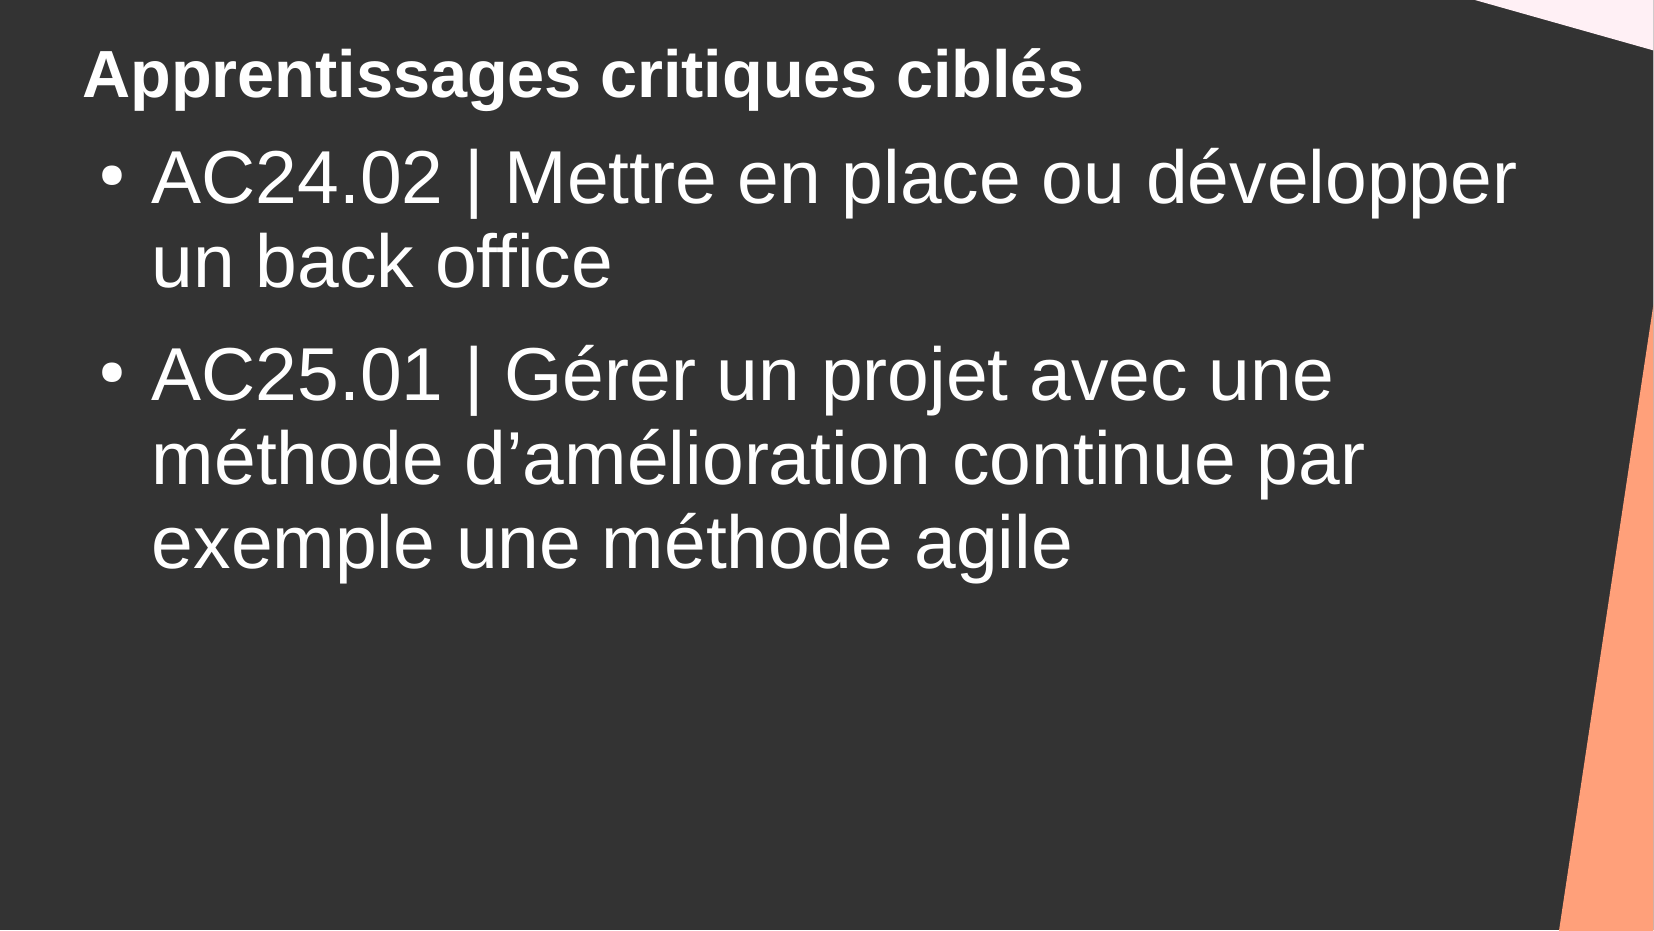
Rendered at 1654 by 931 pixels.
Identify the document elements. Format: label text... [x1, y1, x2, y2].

title Apprentissages critiques ciblés [82, 37, 1571, 122]
text_box [1558, 300, 1654, 931]
text_box [1474, 0, 1654, 51]
list AC24.02 | Mettre en place ou développer un back office AC25.01 | Gérer un projet avec une méthode d’amélioration continue par exemple une méthode agile [80, 135, 1620, 721]
